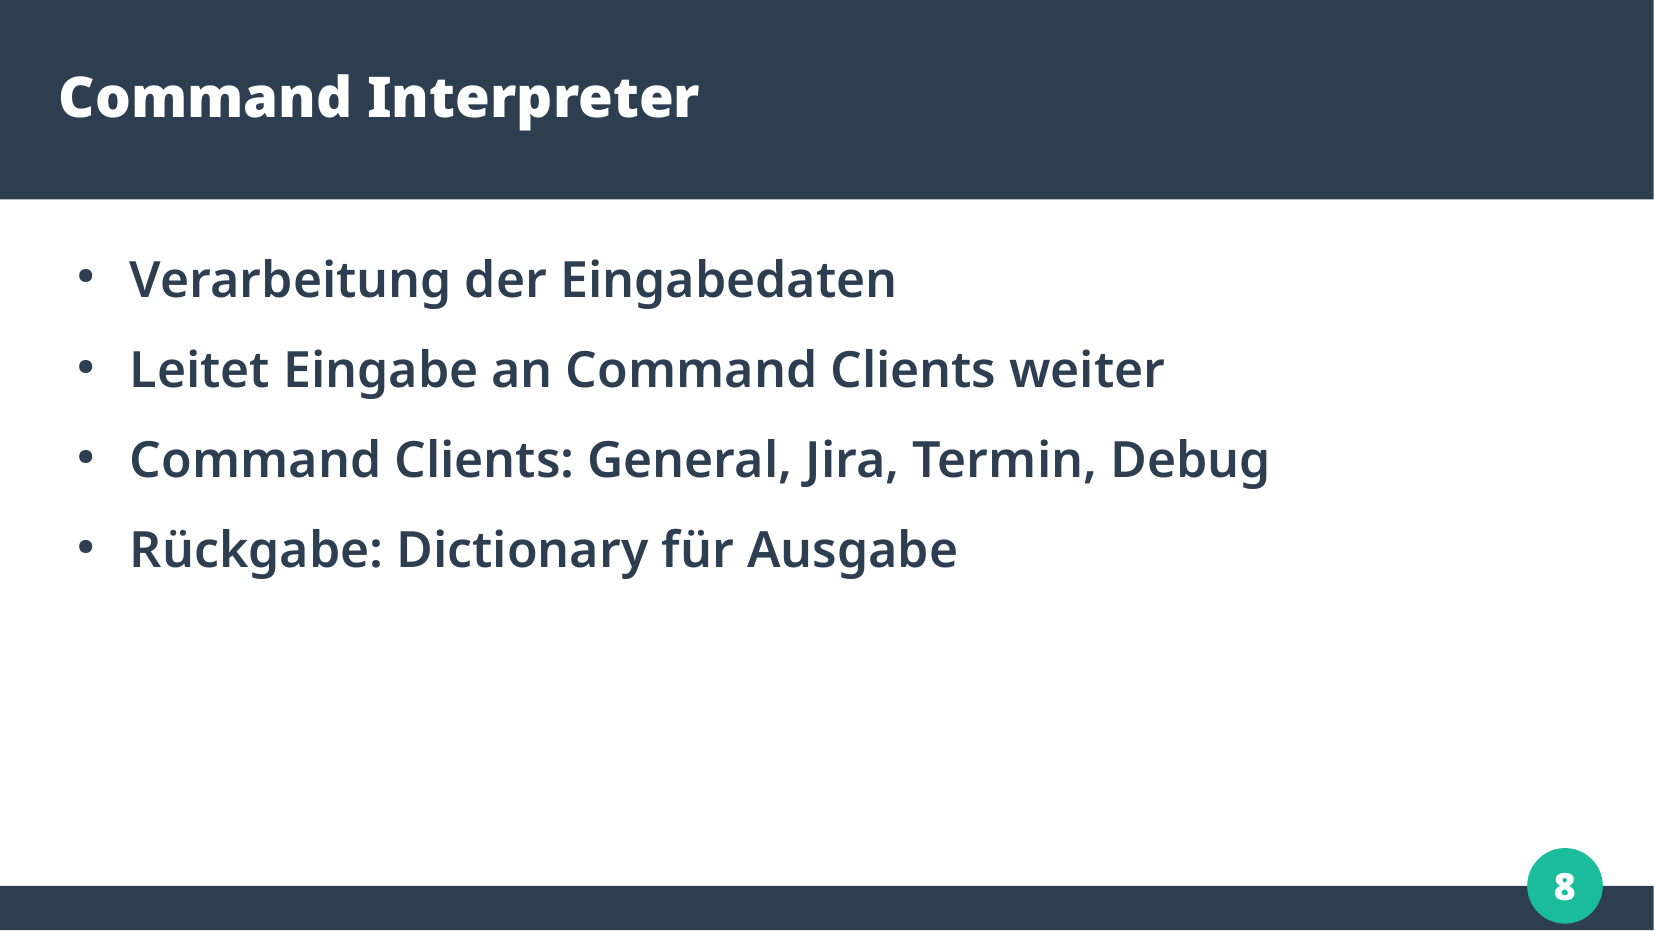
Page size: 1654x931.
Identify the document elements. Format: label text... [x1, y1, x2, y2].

title Command Interpreter [59, 37, 1595, 155]
list Verarbeitung der Eingabedaten Leitet Eingabe an Command Clients weiter Command Clients: General, Jira, Termin, Debug Rückgabe: Dictionary für Ausgabe [59, 243, 1595, 864]
